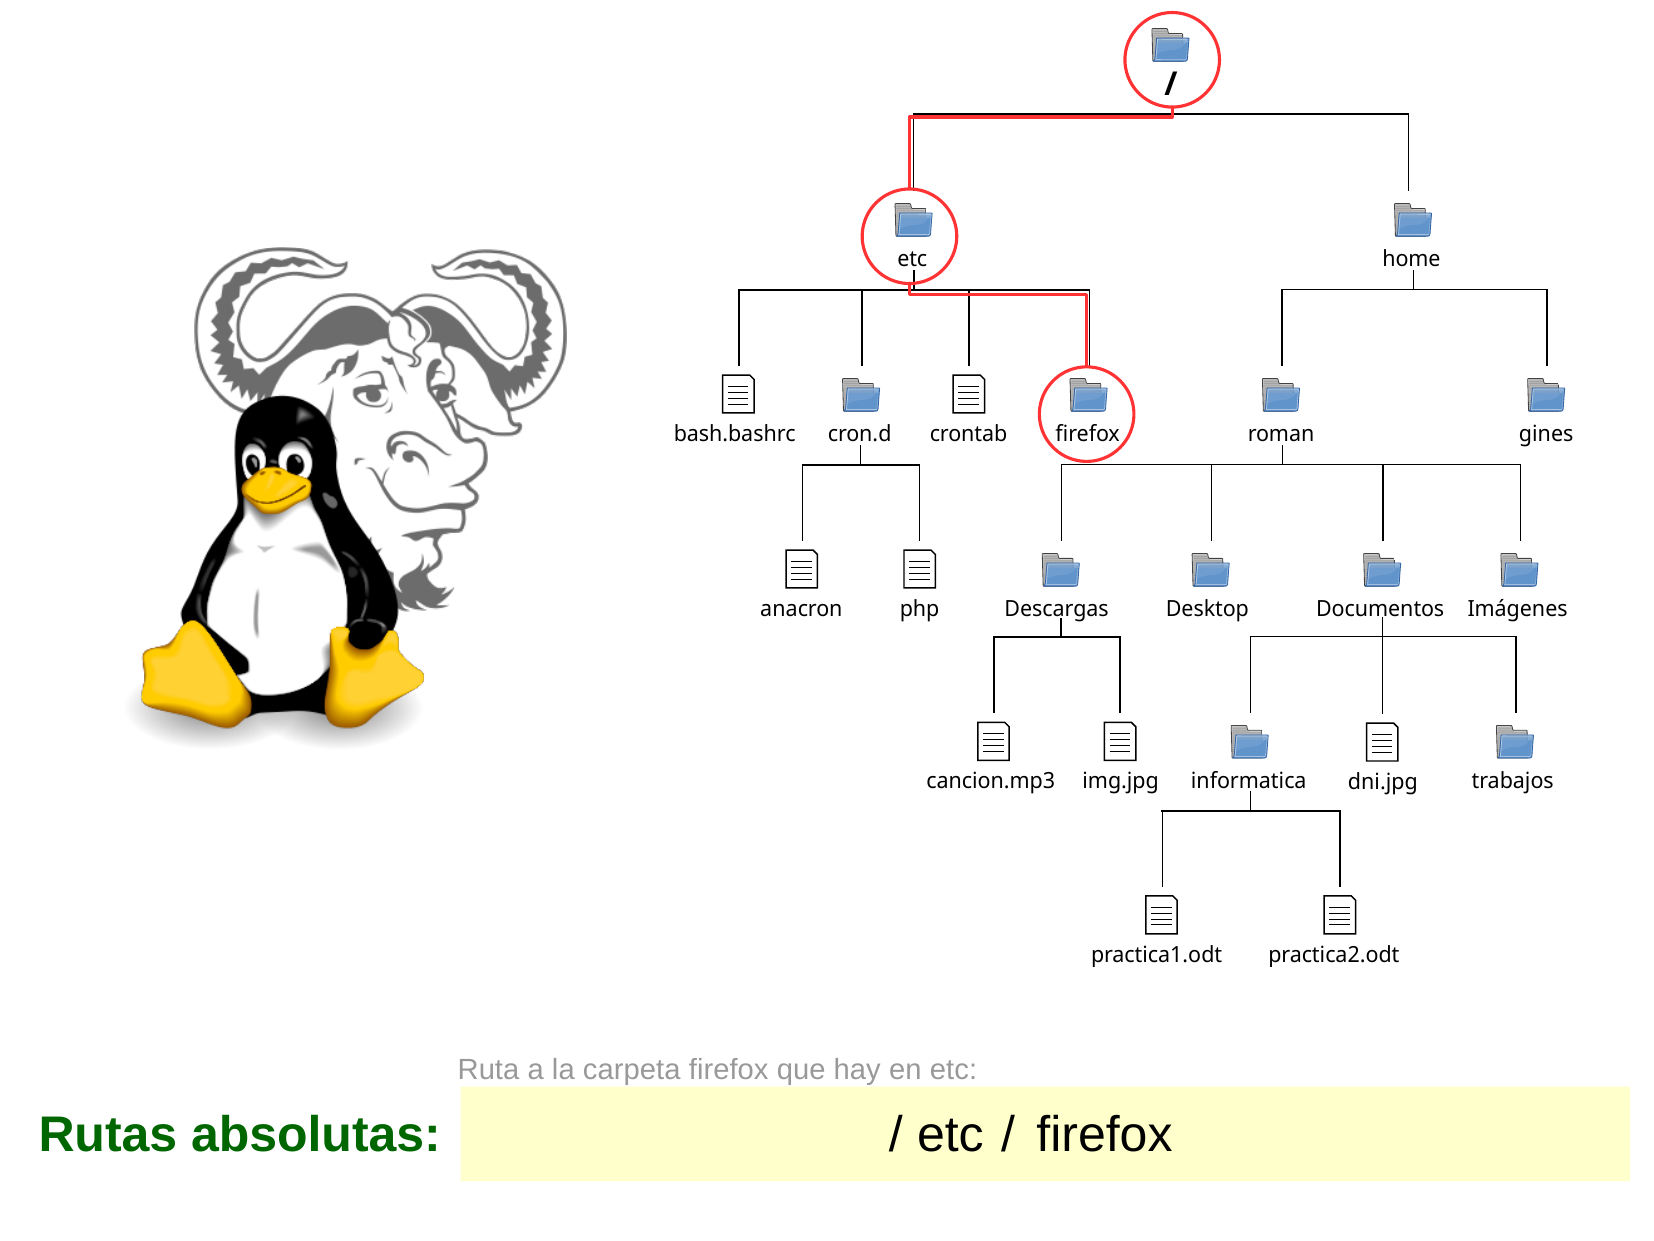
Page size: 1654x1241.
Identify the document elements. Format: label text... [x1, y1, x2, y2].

picture [1127, 28, 1217, 105]
text_box firefox [1021, 1098, 1188, 1170]
picture [1041, 369, 1132, 459]
picture [123, 247, 567, 751]
picture [864, 191, 955, 281]
text_box Rutas absolutas: [23, 1098, 457, 1170]
text_box / [986, 1098, 1021, 1170]
text_box [460, 1086, 1630, 1182]
text_box Ruta a la carpeta firefox que hay en etc: [442, 1045, 994, 1093]
text_box / [874, 1098, 902, 1169]
picture [675, 28, 1576, 967]
text_box etc [902, 1098, 986, 1170]
